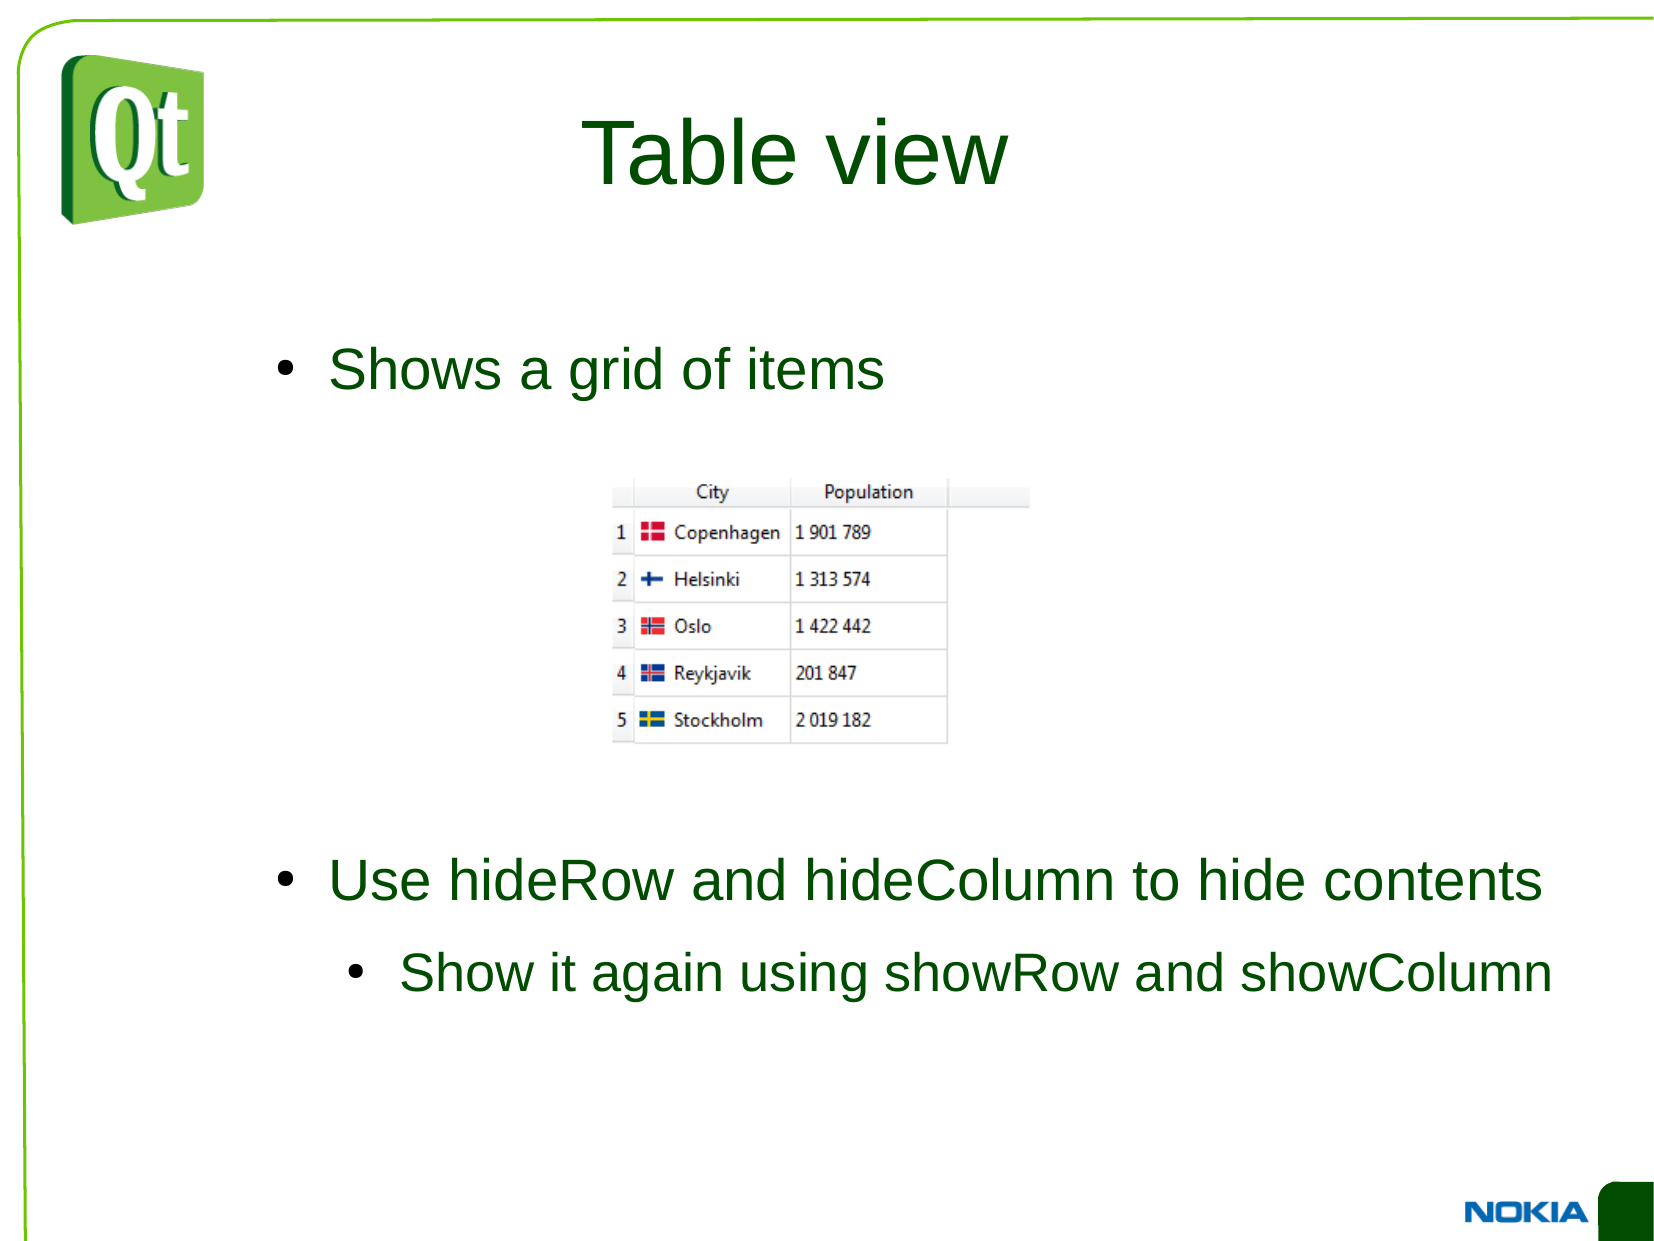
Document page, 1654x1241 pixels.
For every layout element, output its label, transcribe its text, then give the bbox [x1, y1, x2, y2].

title Table view [257, 56, 1333, 250]
picture [61, 55, 204, 225]
list Shows a grid of items Use hideRow and hideColumn to hide contents Show it again using showRow and showColumn [257, 336, 1577, 1085]
picture [1465, 1201, 1589, 1223]
picture [612, 478, 1030, 783]
